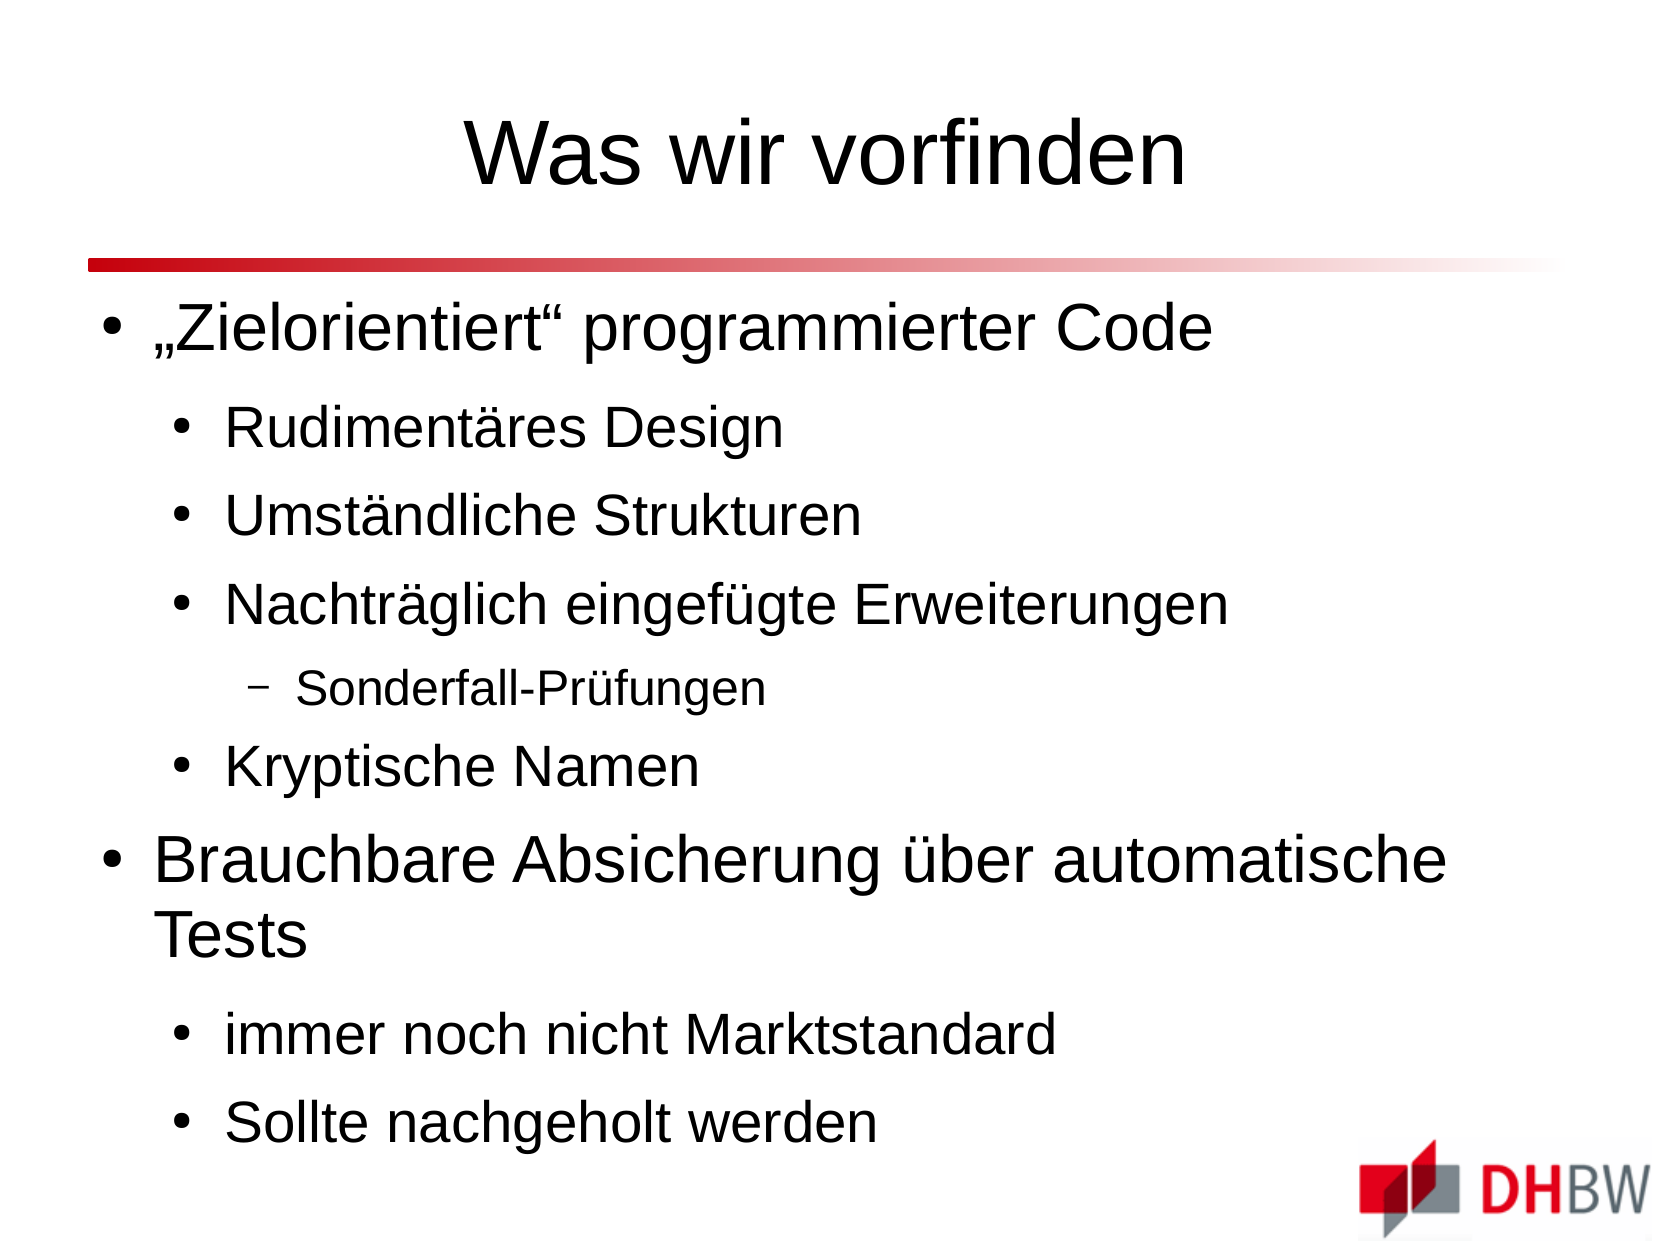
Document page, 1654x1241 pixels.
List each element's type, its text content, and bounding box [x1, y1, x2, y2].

picture [1358, 1137, 1652, 1241]
title Was wir vorfinden [82, 56, 1571, 250]
list „Zielorientiert“ programmierter Code Rudimentäres Design Umständliche Strukturen Nachträglich eingefügte Erweiterungen Sonderfall-Prüfungen Kryptische Namen Brauchbare Absicherung über automatische Tests immer noch nicht Marktstandard Sollte nachgeholt werden [82, 290, 1571, 1153]
